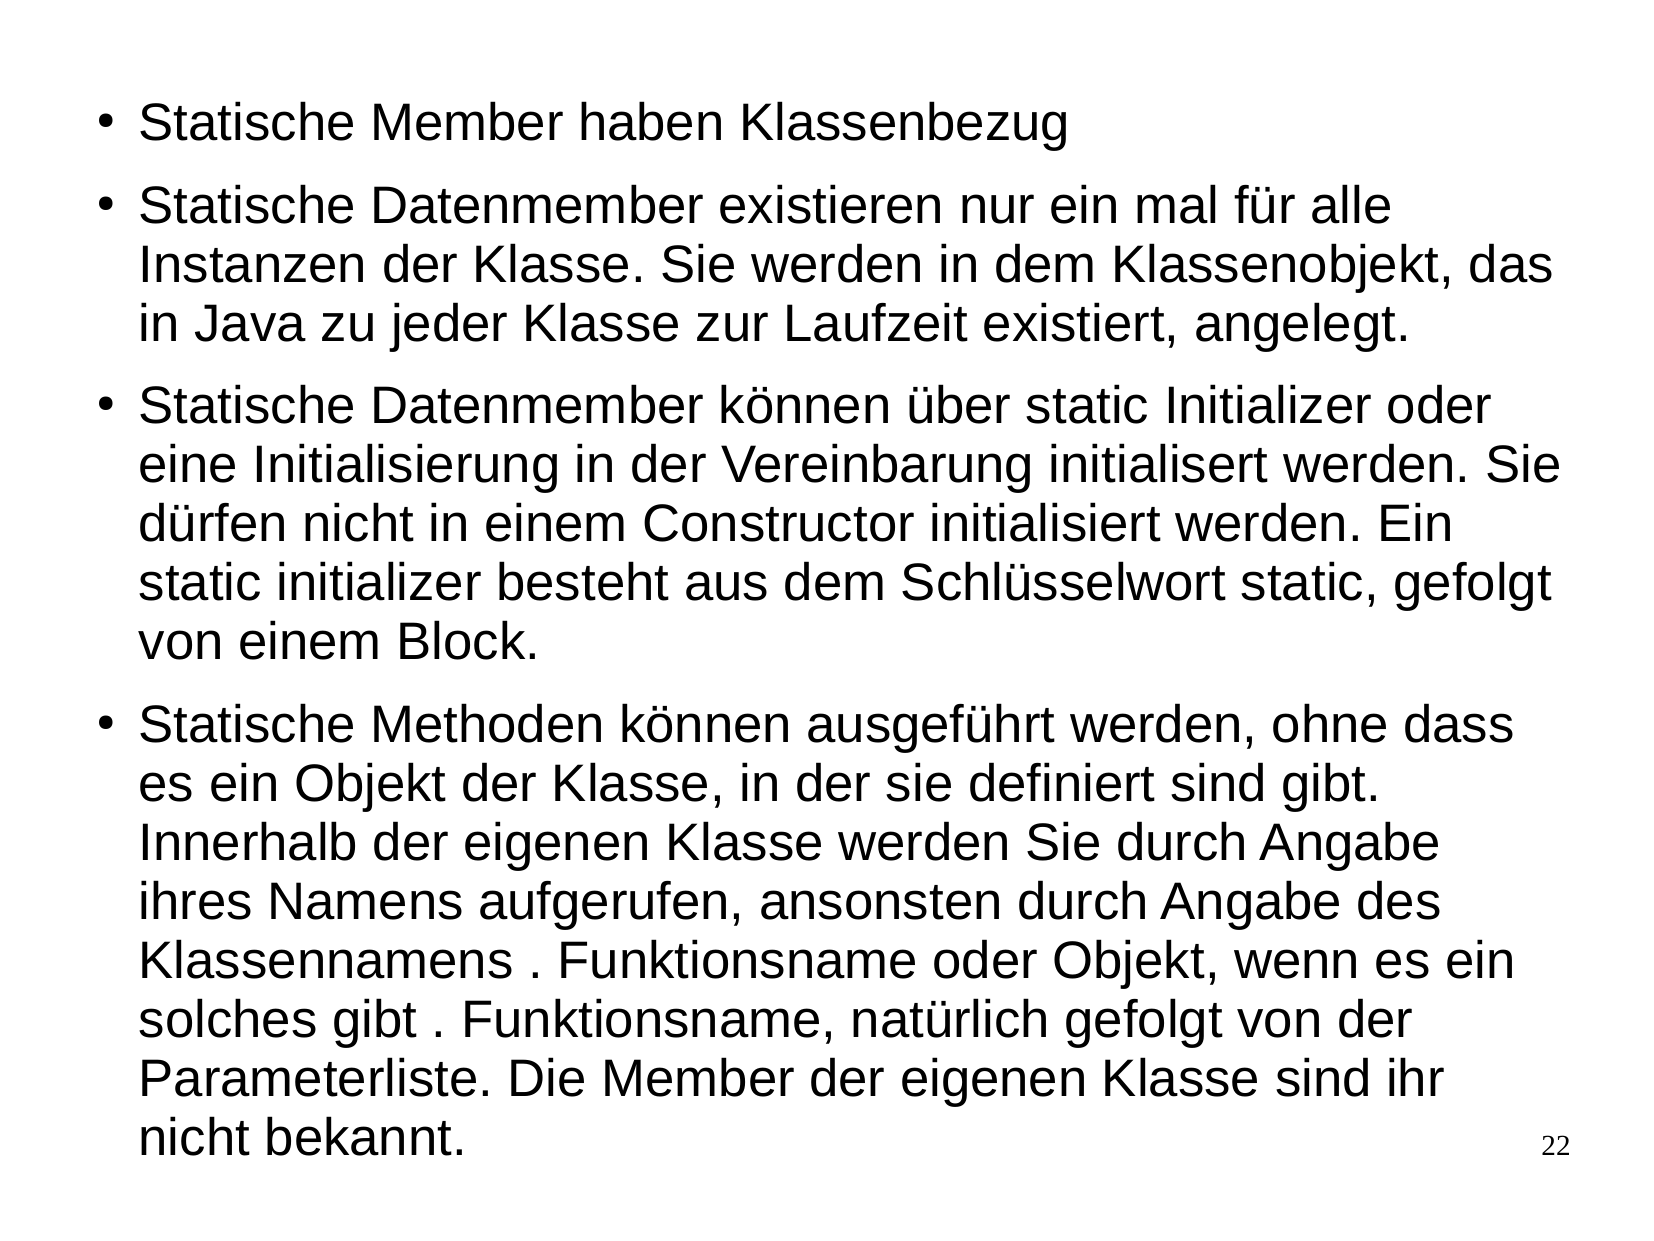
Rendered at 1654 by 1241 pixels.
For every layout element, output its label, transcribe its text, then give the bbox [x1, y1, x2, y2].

list Statische Member haben Klassenbezug Statische Datenmember existieren nur ein mal für alle Instanzen der Klasse. Sie werden in dem Klassenobjekt, das in Java zu jeder Klasse zur Laufzeit existiert, angelegt. Statische Datenmember können über static Initializer oder eine Initialisierung in der Vereinbarung initialisert werden. Sie dürfen nicht in einem Constructor initialisiert werden. Ein static initializer besteht aus dem Schlüsselwort static, gefolgt von einem Block. Statische Methoden können ausgeführt werden, ohne dass es ein Objekt der Klasse, in der sie definiert sind gibt. Innerhalb der eigenen Klasse werden Sie durch Angabe ihres Namens aufgerufen, ansonsten durch Angabe des Klassennamens . Funktionsname oder Objekt, wenn es ein solches gibt . Funktionsname, natürlich gefolgt von der Parameterliste. Die Member der eigenen Klasse sind ihr nicht bekannt. [82, 92, 1571, 1172]
